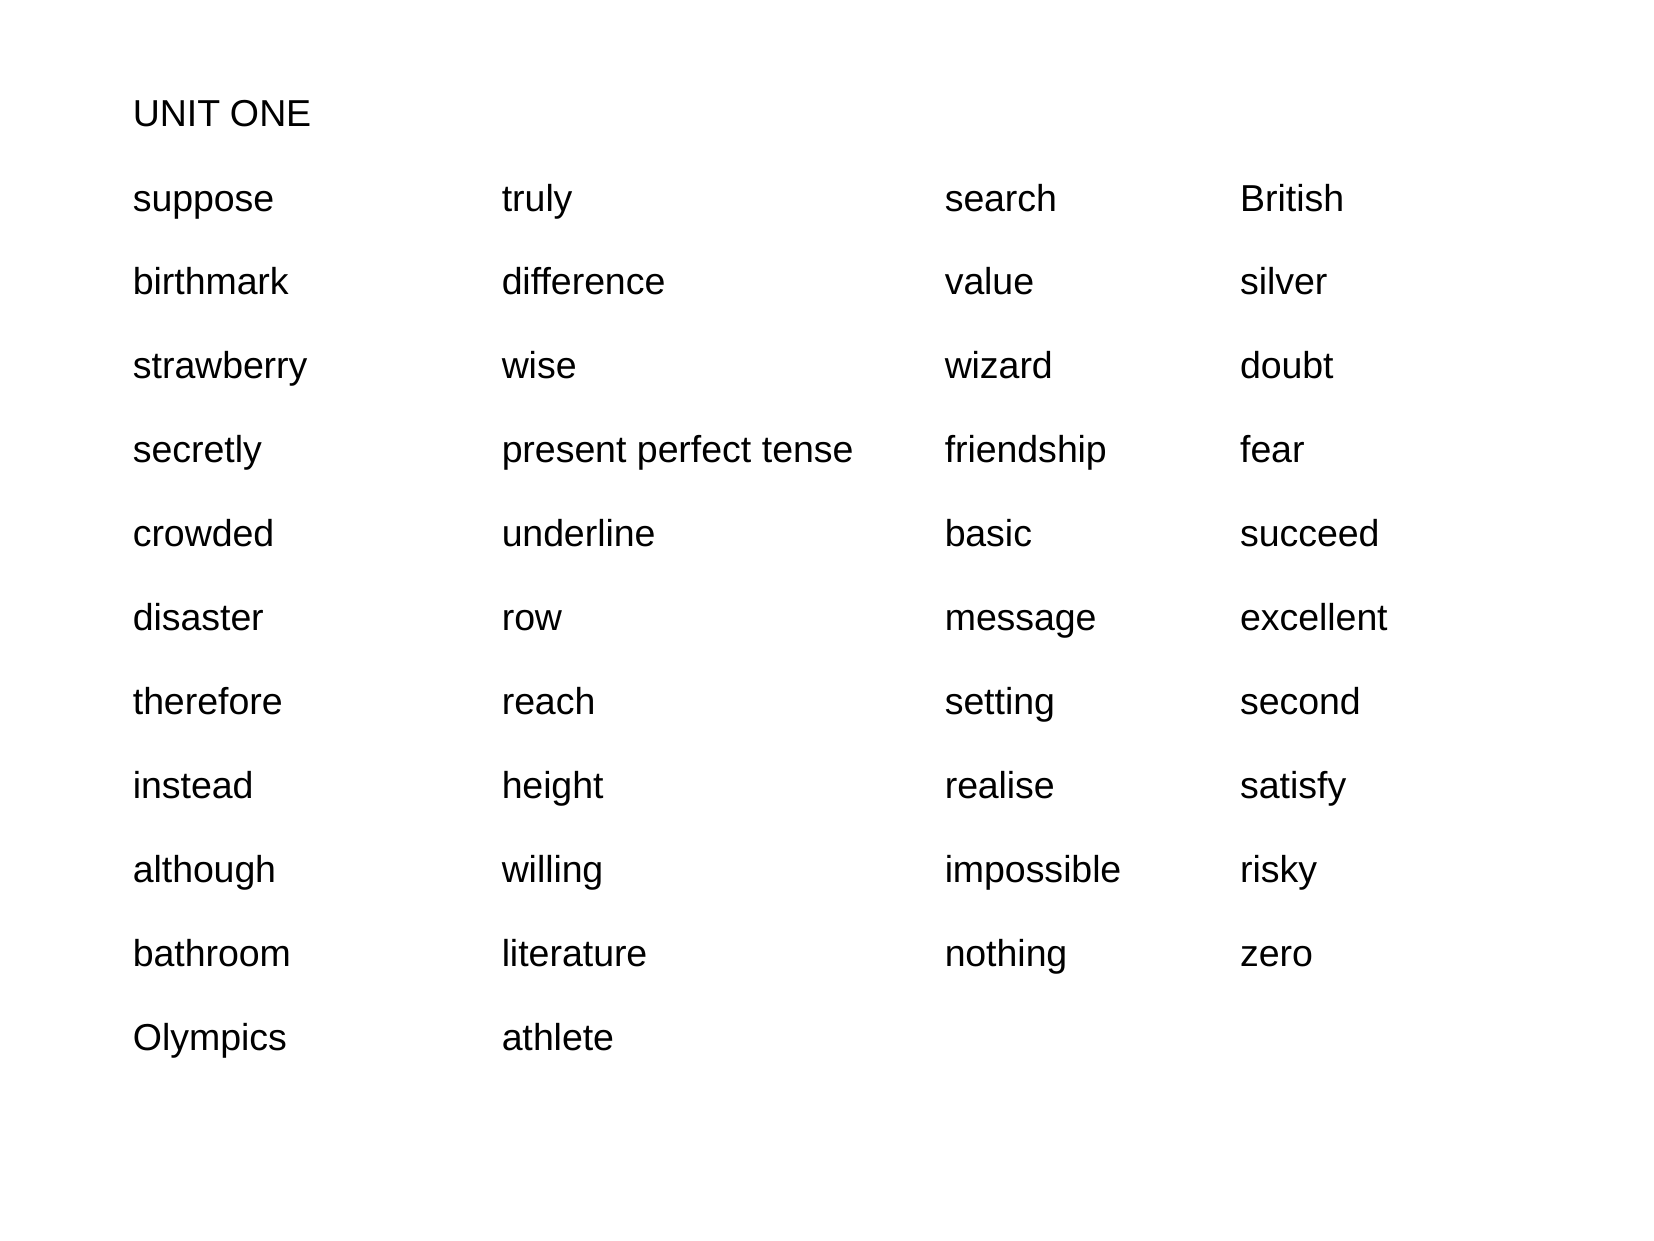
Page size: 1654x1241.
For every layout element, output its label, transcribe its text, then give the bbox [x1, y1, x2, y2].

text_box UNIT ONE suppose truly search British birthmark difference value silver strawberry wise wizard doubt secretly present perfect tense friendship fear crowded underline basic succeed disaster row message excellent therefore reach setting second instead height realise satisfy although willing impossible risky bathroom literature nothing zero Olympics athlete [118, 85, 1477, 1152]
